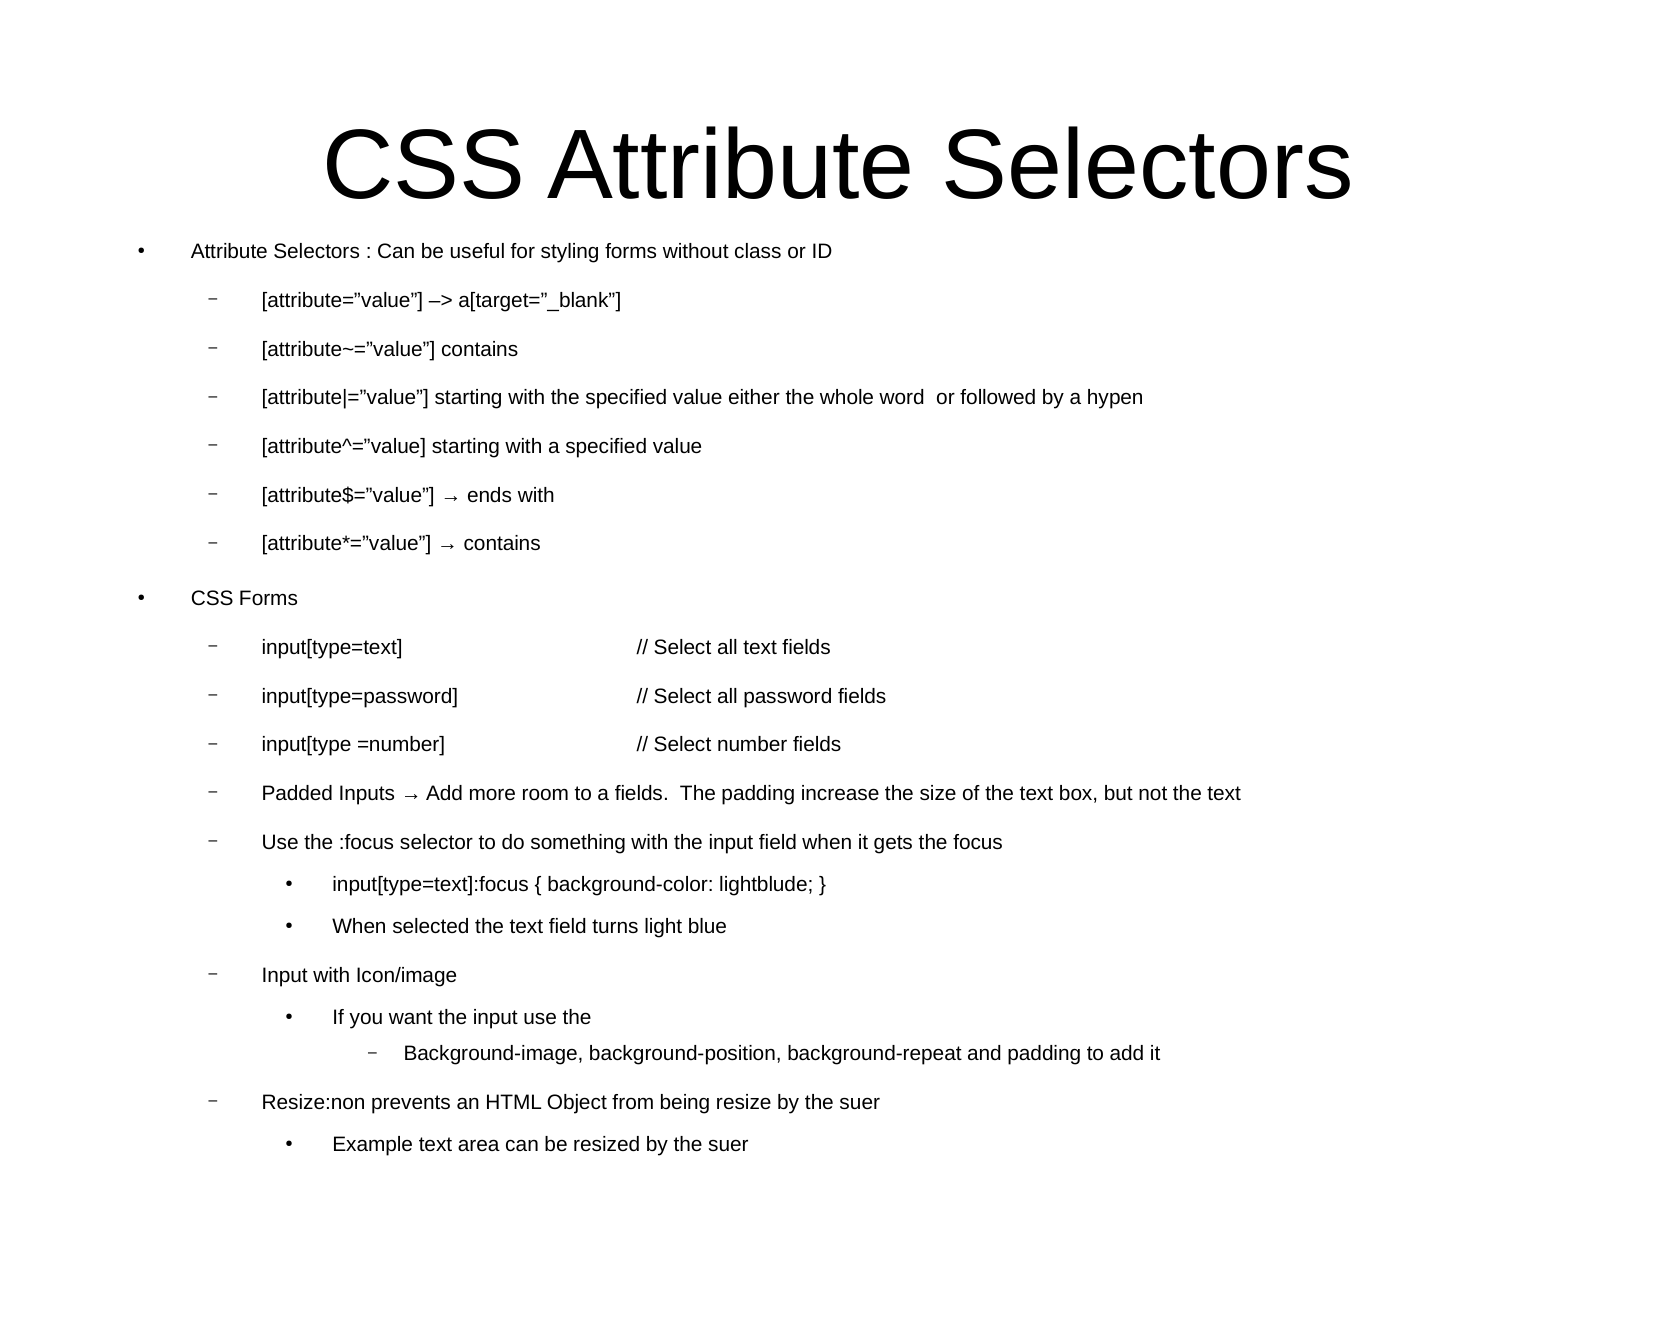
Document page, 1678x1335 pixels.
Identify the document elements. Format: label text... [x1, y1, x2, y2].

list Attribute Selectors : Can be useful for styling forms without class or ID [attribute=”value”] –> a[target=”_blank”] [attribute~=”value”] contains [attribute|=”value”] starting with the specified value either the whole word or followed by a hypen [attribute^=”value] starting with a specified value [attribute$=”value”] → ends with [attribute*=”value”] → contains CSS Forms input[type=text] // Select all text fields input[type=password] // Select all password fields input[type =number] // Select number fields Padded Inputs → Add more room to a fields. The padding increase the size of the text box, but not the text Use the :focus selector to do something with the input field when it gets the focus input[type=text]:focus { background-color: lightblude; } When selected the text field turns light blue Input with Icon/image If you want the input use the Background-image, background-position, background-repeat and padding to add it Resize:non prevents an HTML Object from being resize by the suer Example text area can be resized by the suer [120, 240, 1621, 1321]
title CSS Attribute Selectors [83, 53, 1594, 276]
